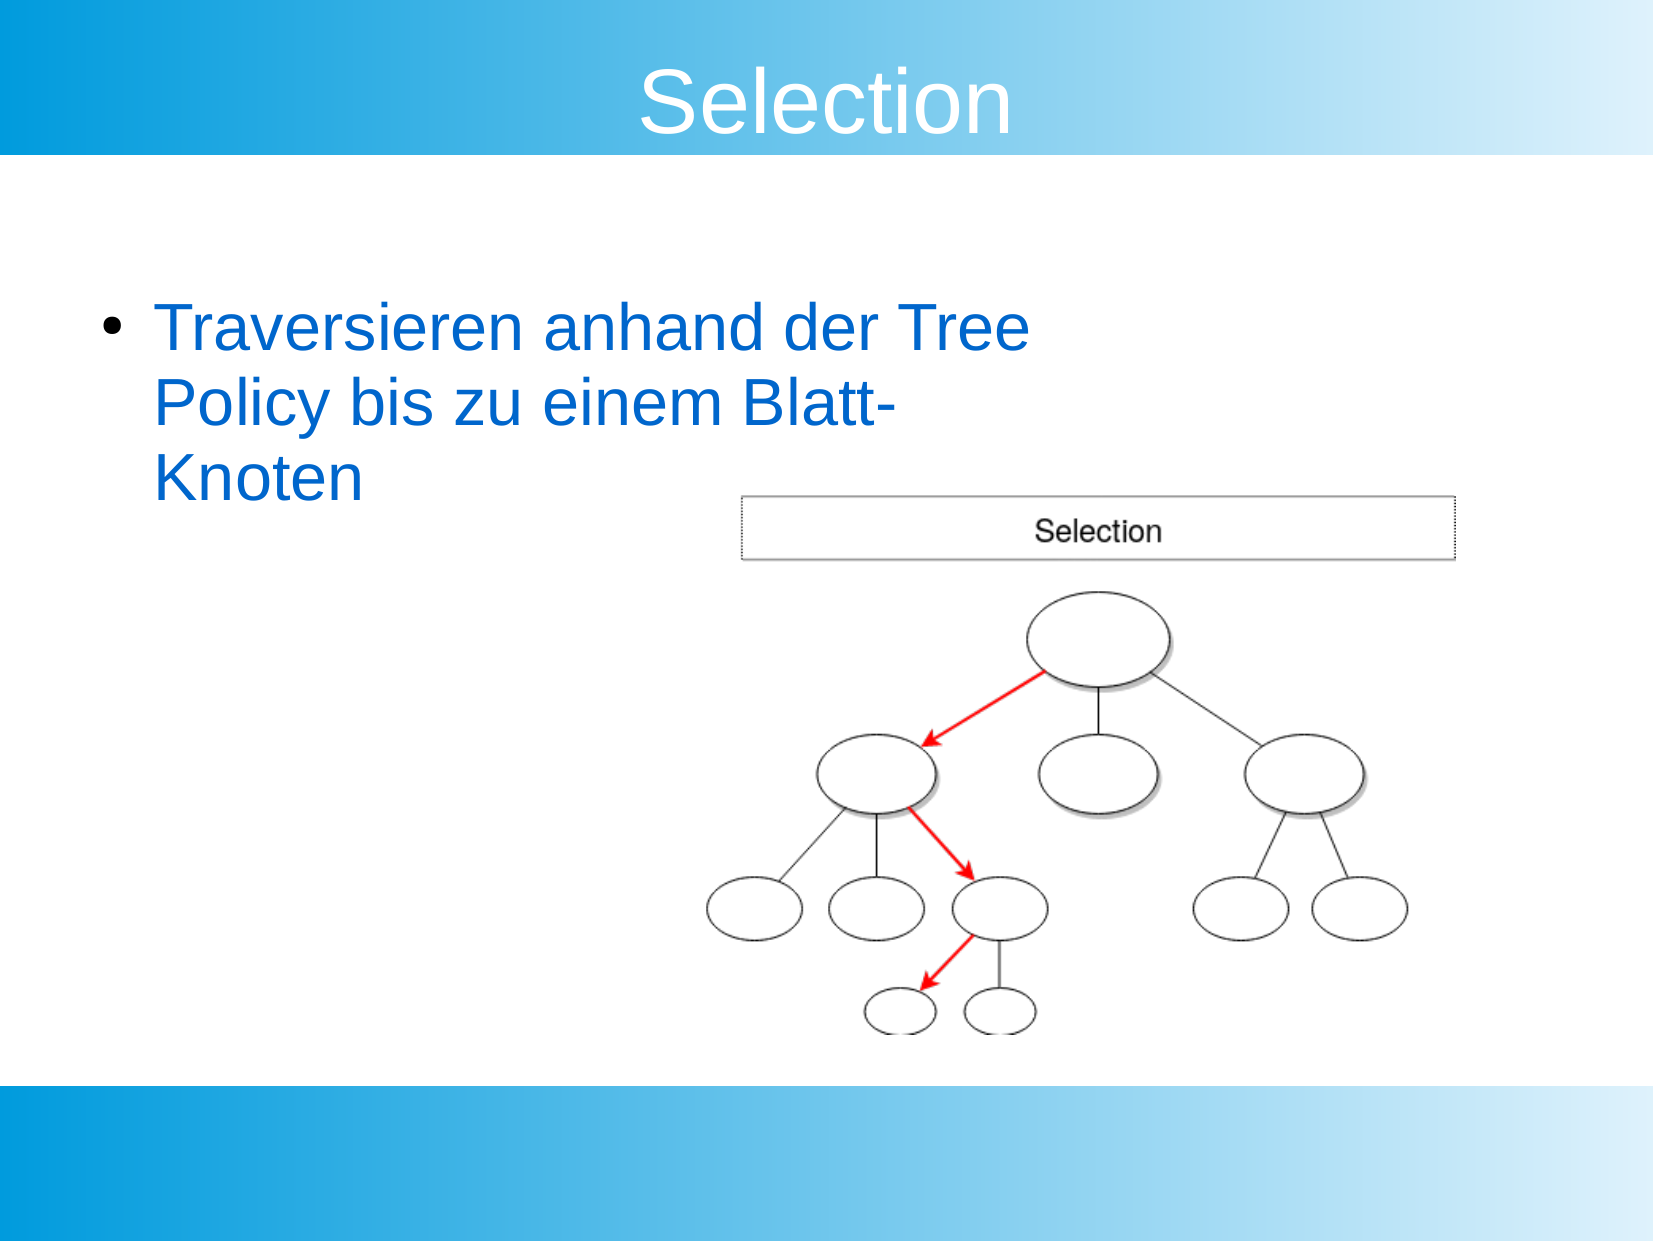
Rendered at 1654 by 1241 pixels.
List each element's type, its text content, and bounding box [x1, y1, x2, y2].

title Selection [82, 49, 1571, 155]
list Traversieren anhand der Tree Policy bis zu einem Blatt-Knoten [82, 290, 1081, 1010]
picture [705, 495, 1456, 1036]
